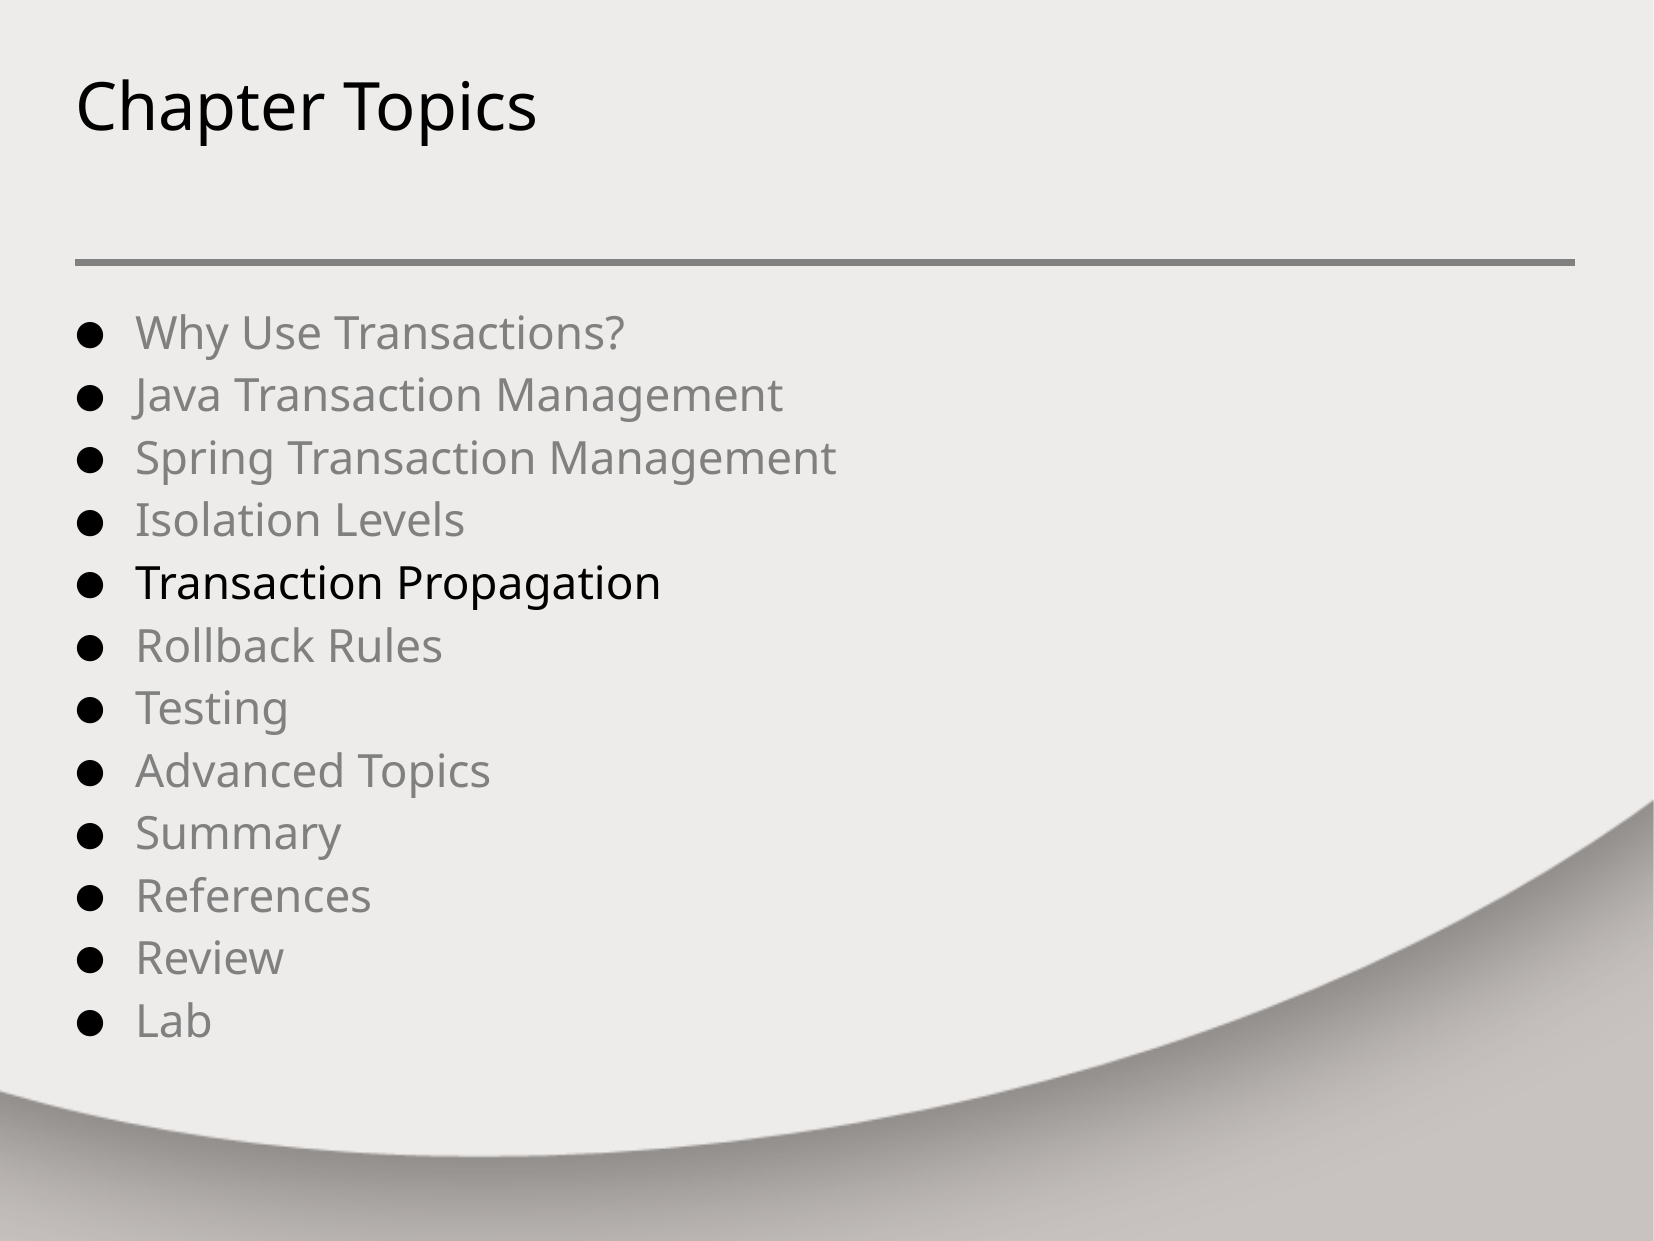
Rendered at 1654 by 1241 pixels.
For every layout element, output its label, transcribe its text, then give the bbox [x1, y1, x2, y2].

list Why Use Transactions? Java Transaction Management Spring Transaction Management Isolation Levels Transaction Propagation Rollback Rules Testing Advanced Topics Summary References Review Lab [75, 300, 1576, 1163]
picture [0, 0, 1654, 1241]
title Chapter Topics [75, 75, 1576, 226]
